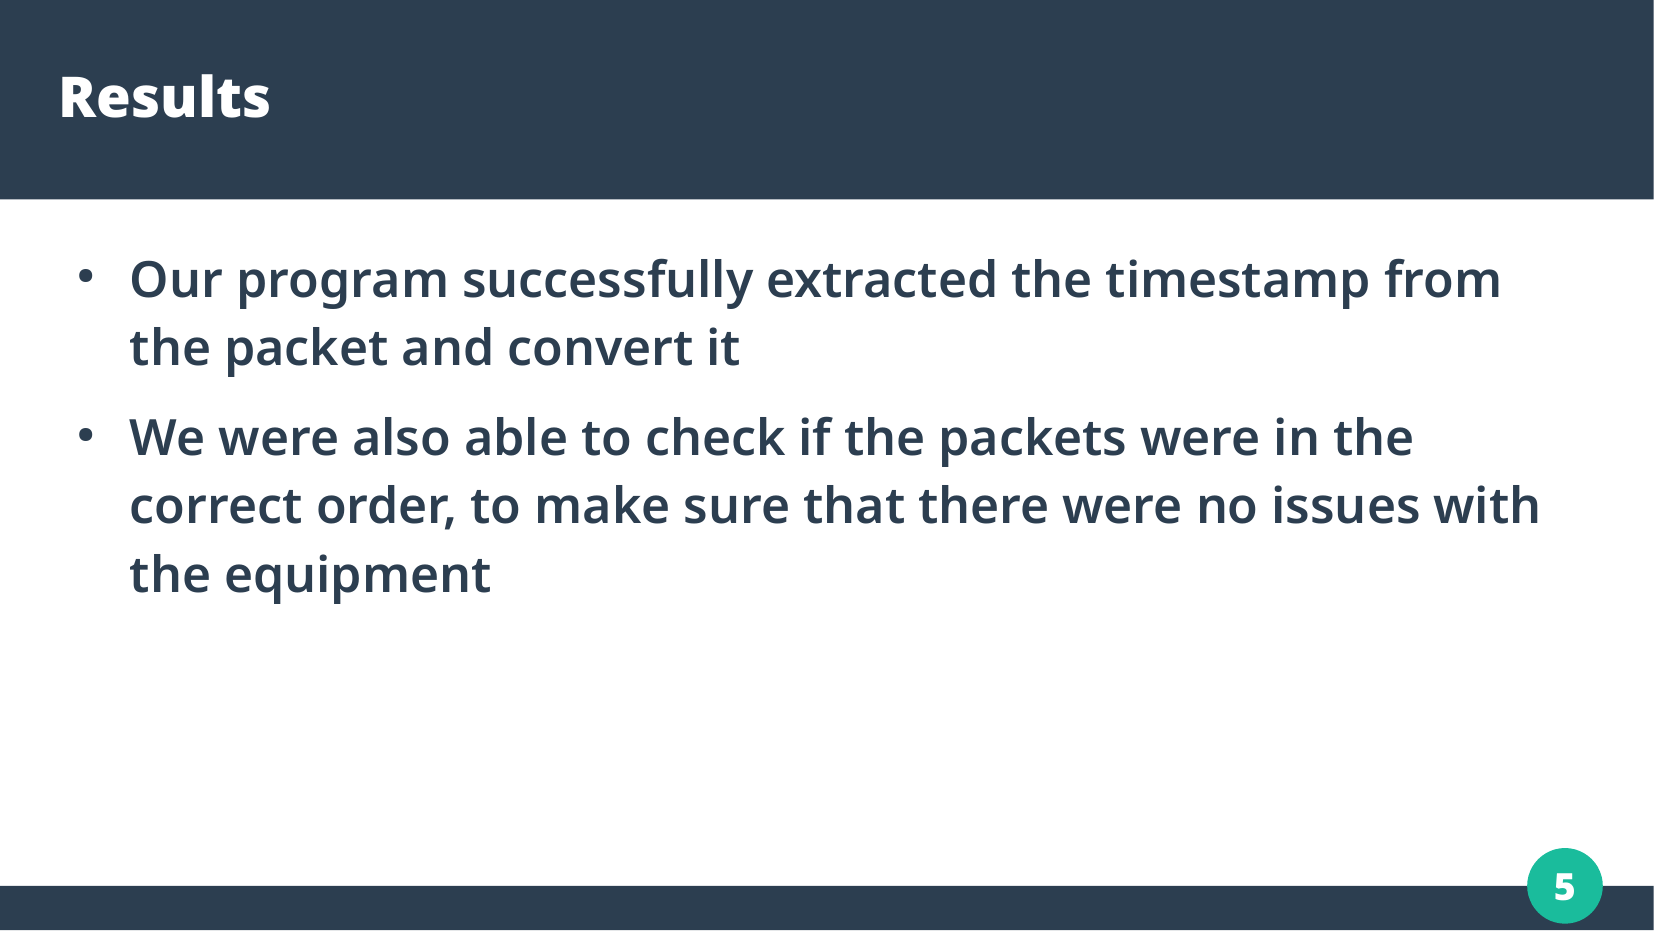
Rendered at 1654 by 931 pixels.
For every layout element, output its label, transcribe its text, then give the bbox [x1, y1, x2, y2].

title Results [59, 37, 1595, 156]
list Our program successfully extracted the timestamp from the packet and convert it We were also able to check if the packets were in the correct order, to make sure that there were no issues with the equipment [59, 243, 1595, 864]
